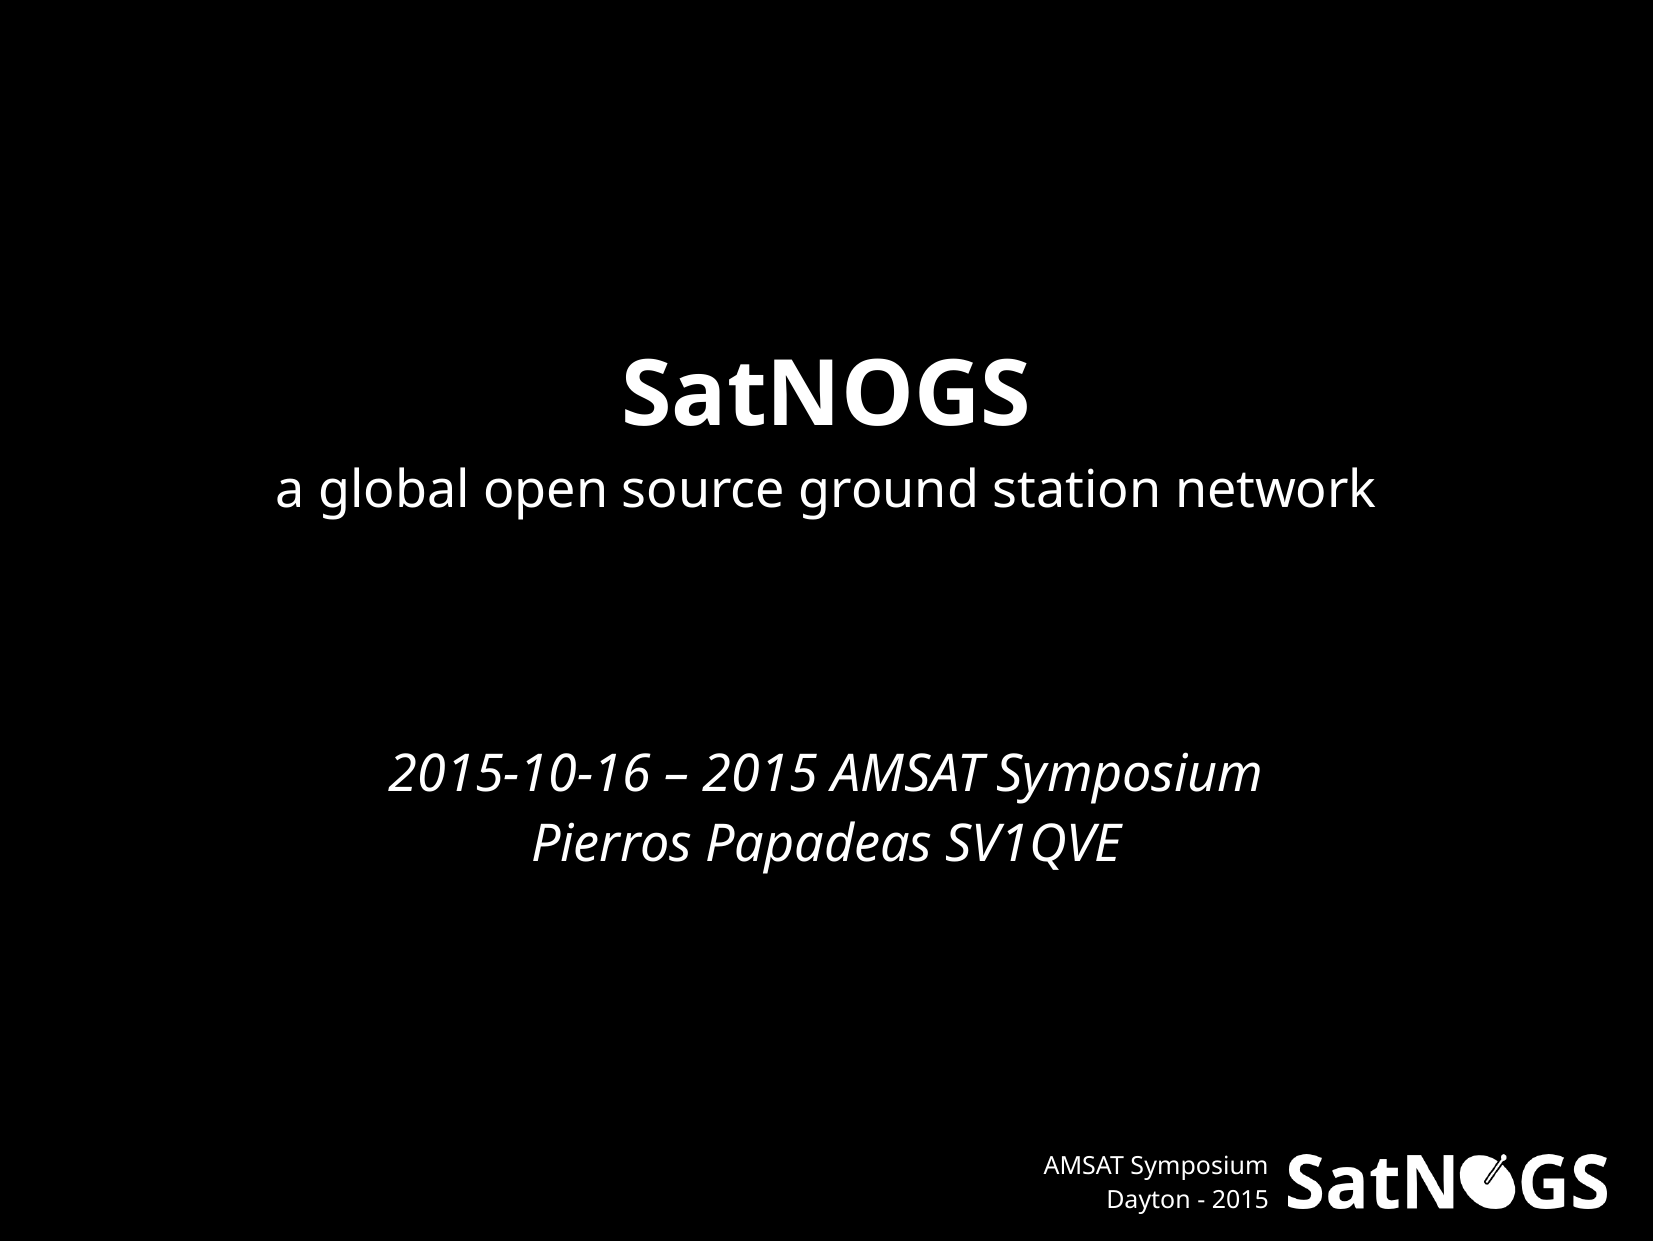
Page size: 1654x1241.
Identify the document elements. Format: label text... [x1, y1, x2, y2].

picture [1288, 1154, 1607, 1209]
title SatNOGS a global open source ground station network 2015-10-16 – 2015 AMSAT Symposium Pierros Papadeas SV1QVE [82, 327, 1571, 877]
